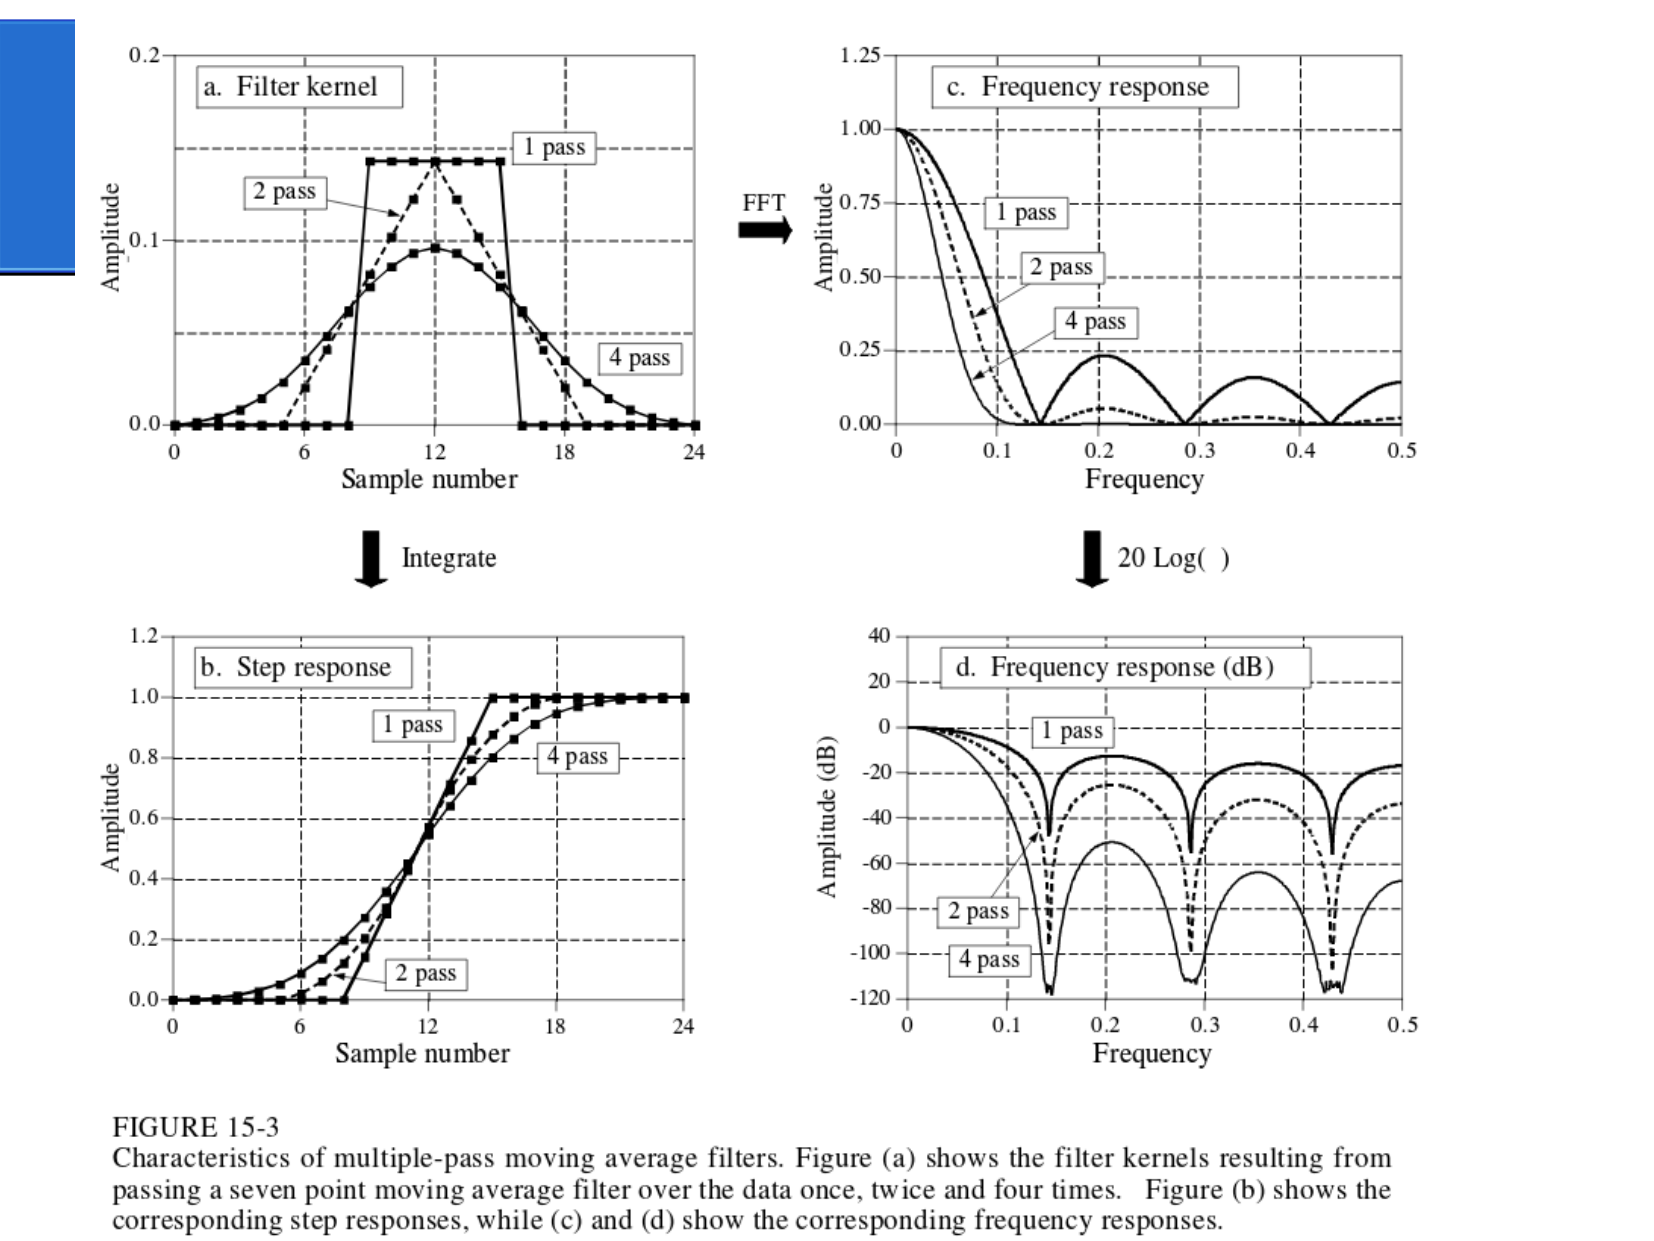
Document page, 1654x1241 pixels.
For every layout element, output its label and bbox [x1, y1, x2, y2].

picture [75, 14, 1441, 1240]
